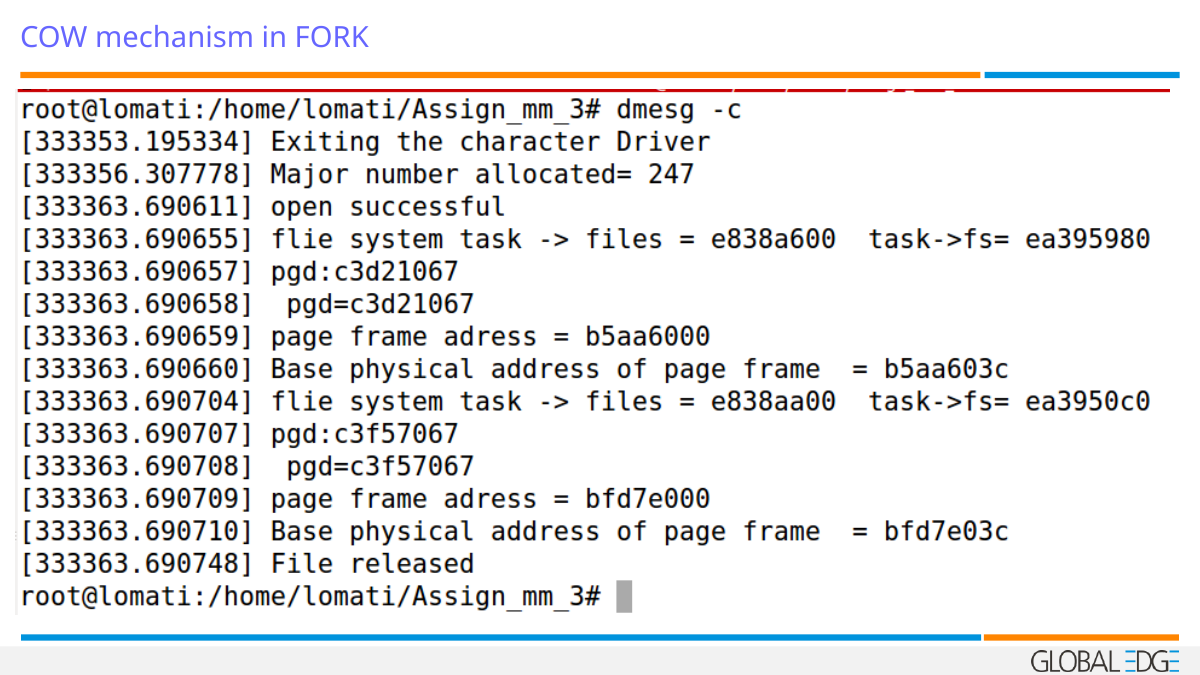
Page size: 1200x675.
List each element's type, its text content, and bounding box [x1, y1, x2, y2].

title COW mechanism in FORK [12, 9, 1088, 63]
picture [1031, 650, 1179, 672]
picture [15, 89, 1171, 616]
